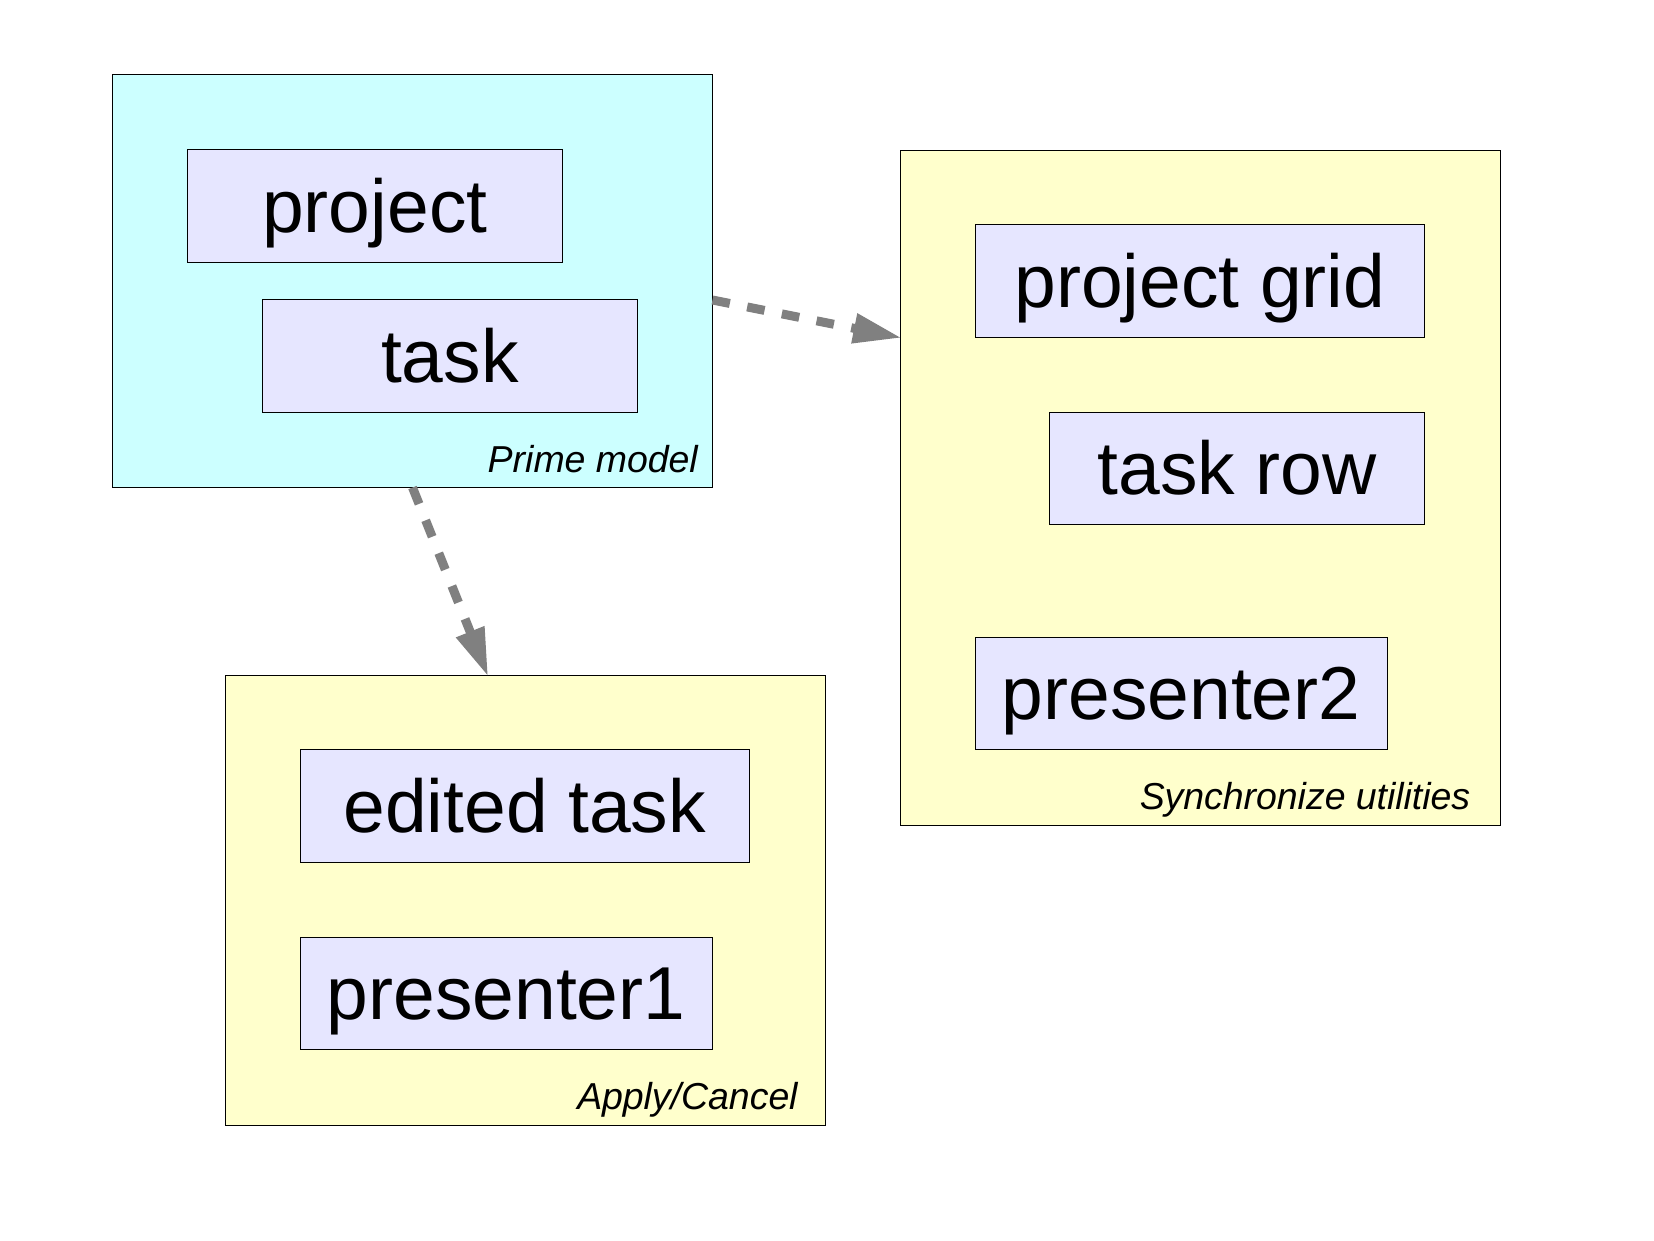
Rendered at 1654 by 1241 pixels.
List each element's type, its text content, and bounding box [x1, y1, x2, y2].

text_box [112, 74, 713, 488]
text_box Apply/Cancel [562, 1068, 813, 1126]
text_box Prime model [472, 430, 713, 488]
text_box Synchronize utilities [1125, 768, 1486, 826]
text_box task row [1049, 412, 1425, 525]
text_box [225, 675, 826, 1126]
text_box project grid [975, 224, 1425, 338]
text_box presenter1 [300, 937, 713, 1050]
text_box project [187, 149, 563, 263]
text_box edited task [300, 749, 750, 863]
text_box presenter2 [975, 637, 1388, 750]
text_box task [262, 299, 638, 413]
text_box [900, 150, 1501, 826]
